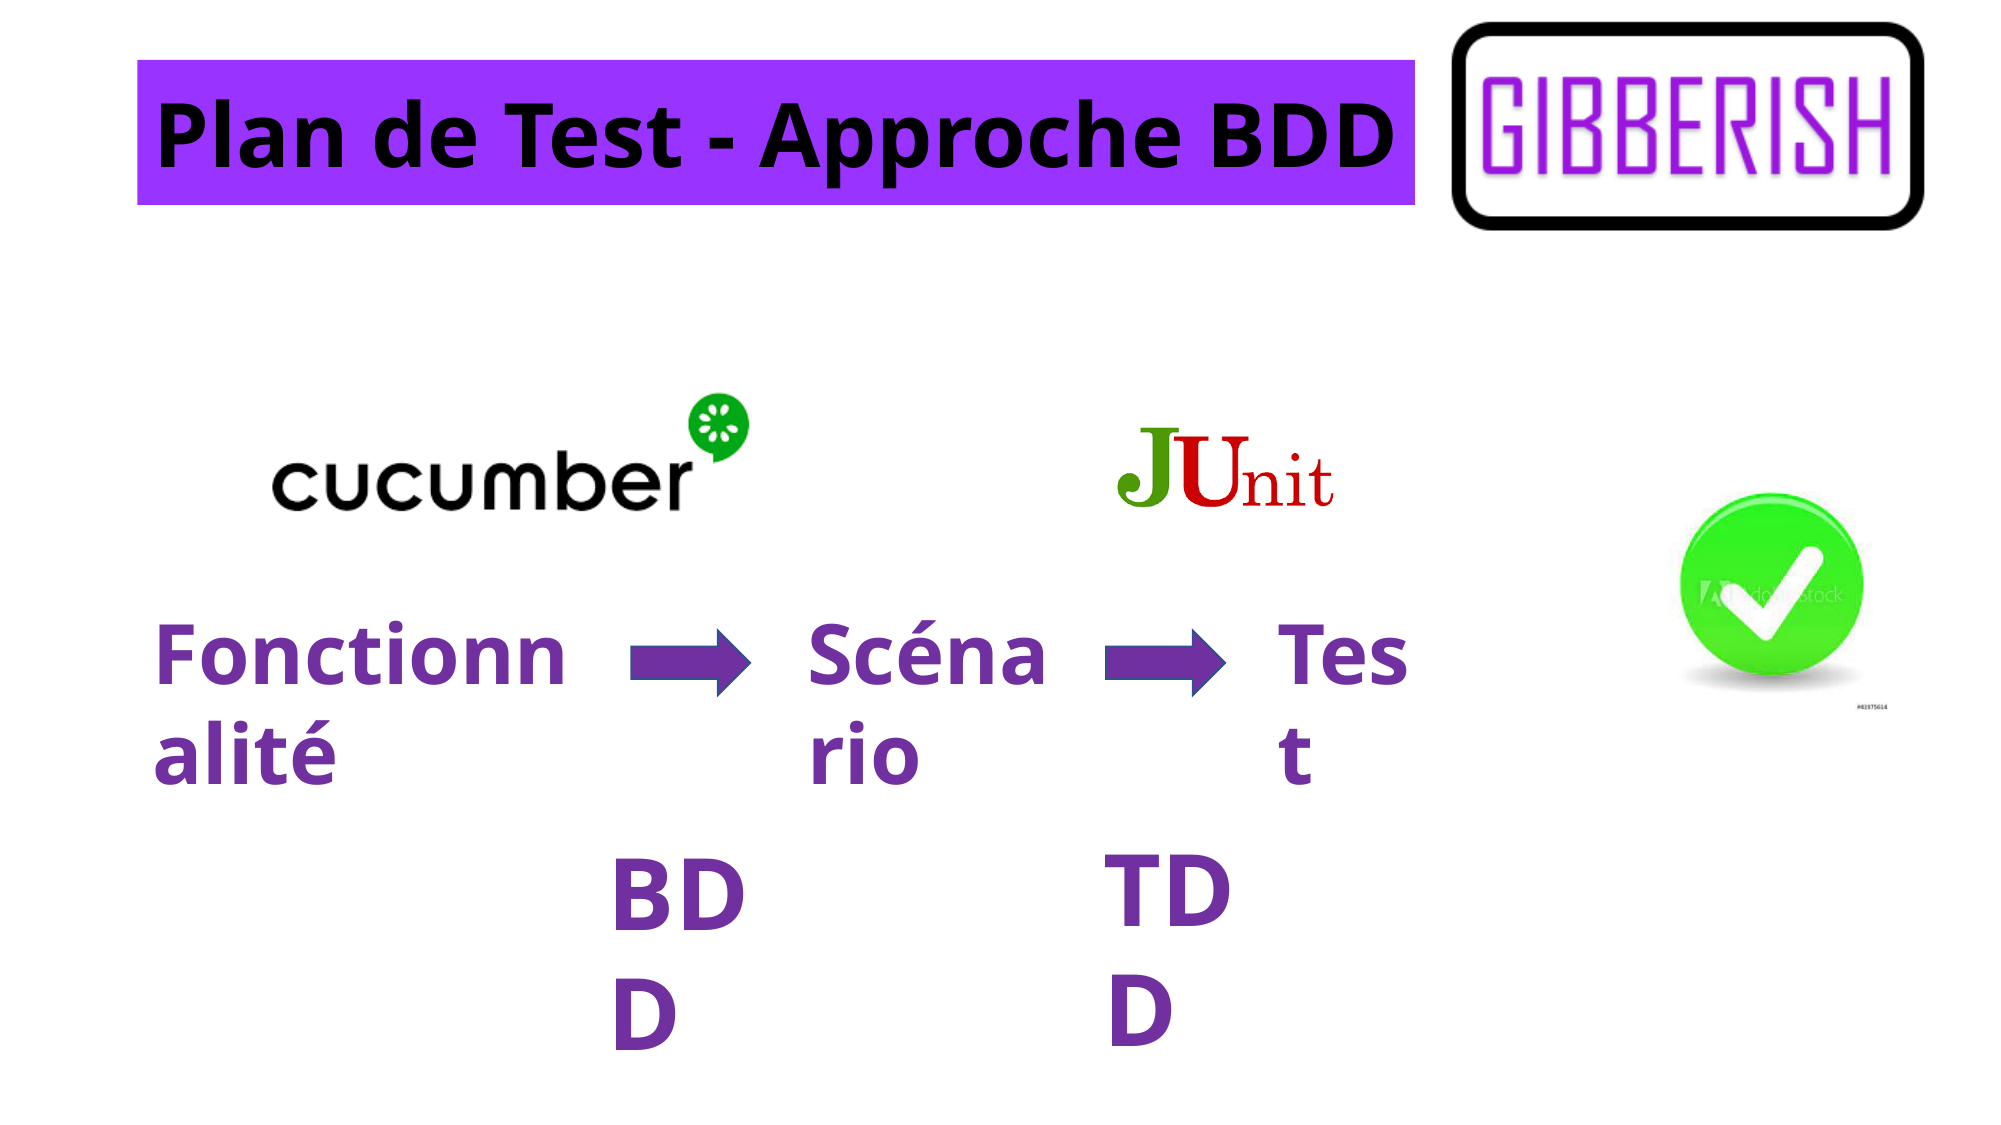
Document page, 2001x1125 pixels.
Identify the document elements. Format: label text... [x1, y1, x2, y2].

picture [1438, 5, 1937, 248]
text_box TDD [1088, 818, 1288, 956]
picture [228, 371, 794, 556]
text_box Scénario [791, 593, 1089, 710]
picture [1652, 475, 1890, 713]
text_box [1106, 630, 1226, 696]
picture [1113, 355, 1337, 580]
text_box Fonctionnalité [137, 593, 590, 710]
text_box Test [1262, 593, 1439, 710]
text_box BDD [592, 823, 792, 960]
text_box [631, 630, 751, 696]
title Plan de Test - Approche BDD [137, 59, 1415, 205]
